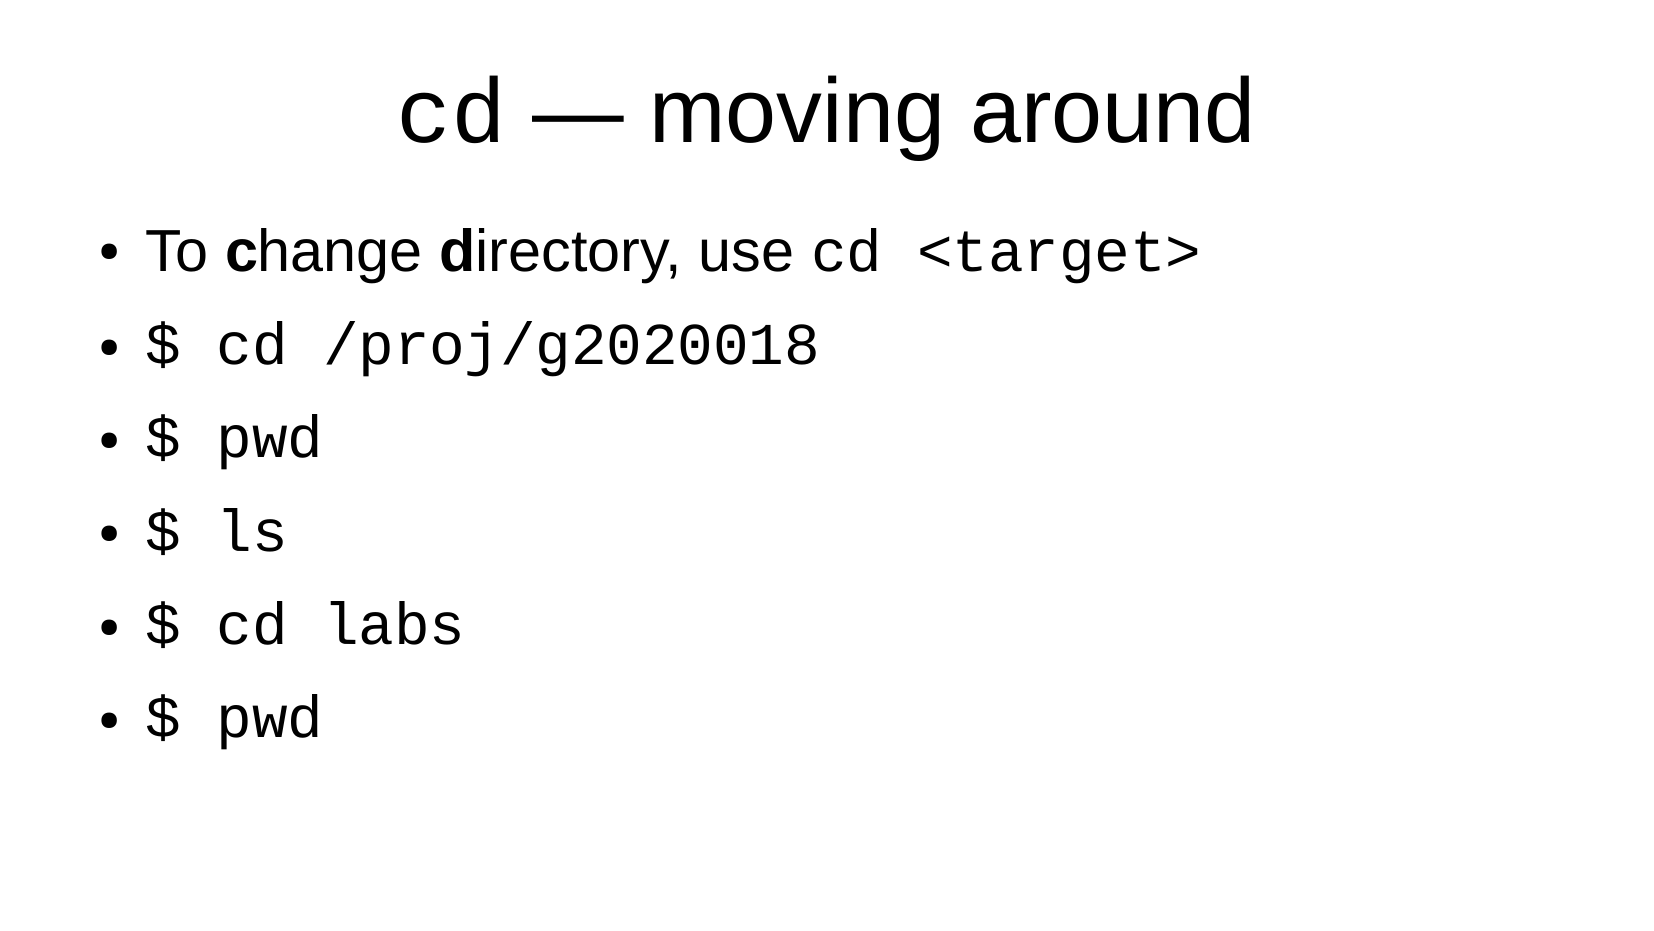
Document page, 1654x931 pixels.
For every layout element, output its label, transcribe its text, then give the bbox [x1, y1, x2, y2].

list To change directory, use cd <target> $ cd /proj/g2020018 $ pwd $ ls $ cd labs $ pwd [82, 217, 1571, 758]
title cd — moving around [82, 37, 1571, 193]
